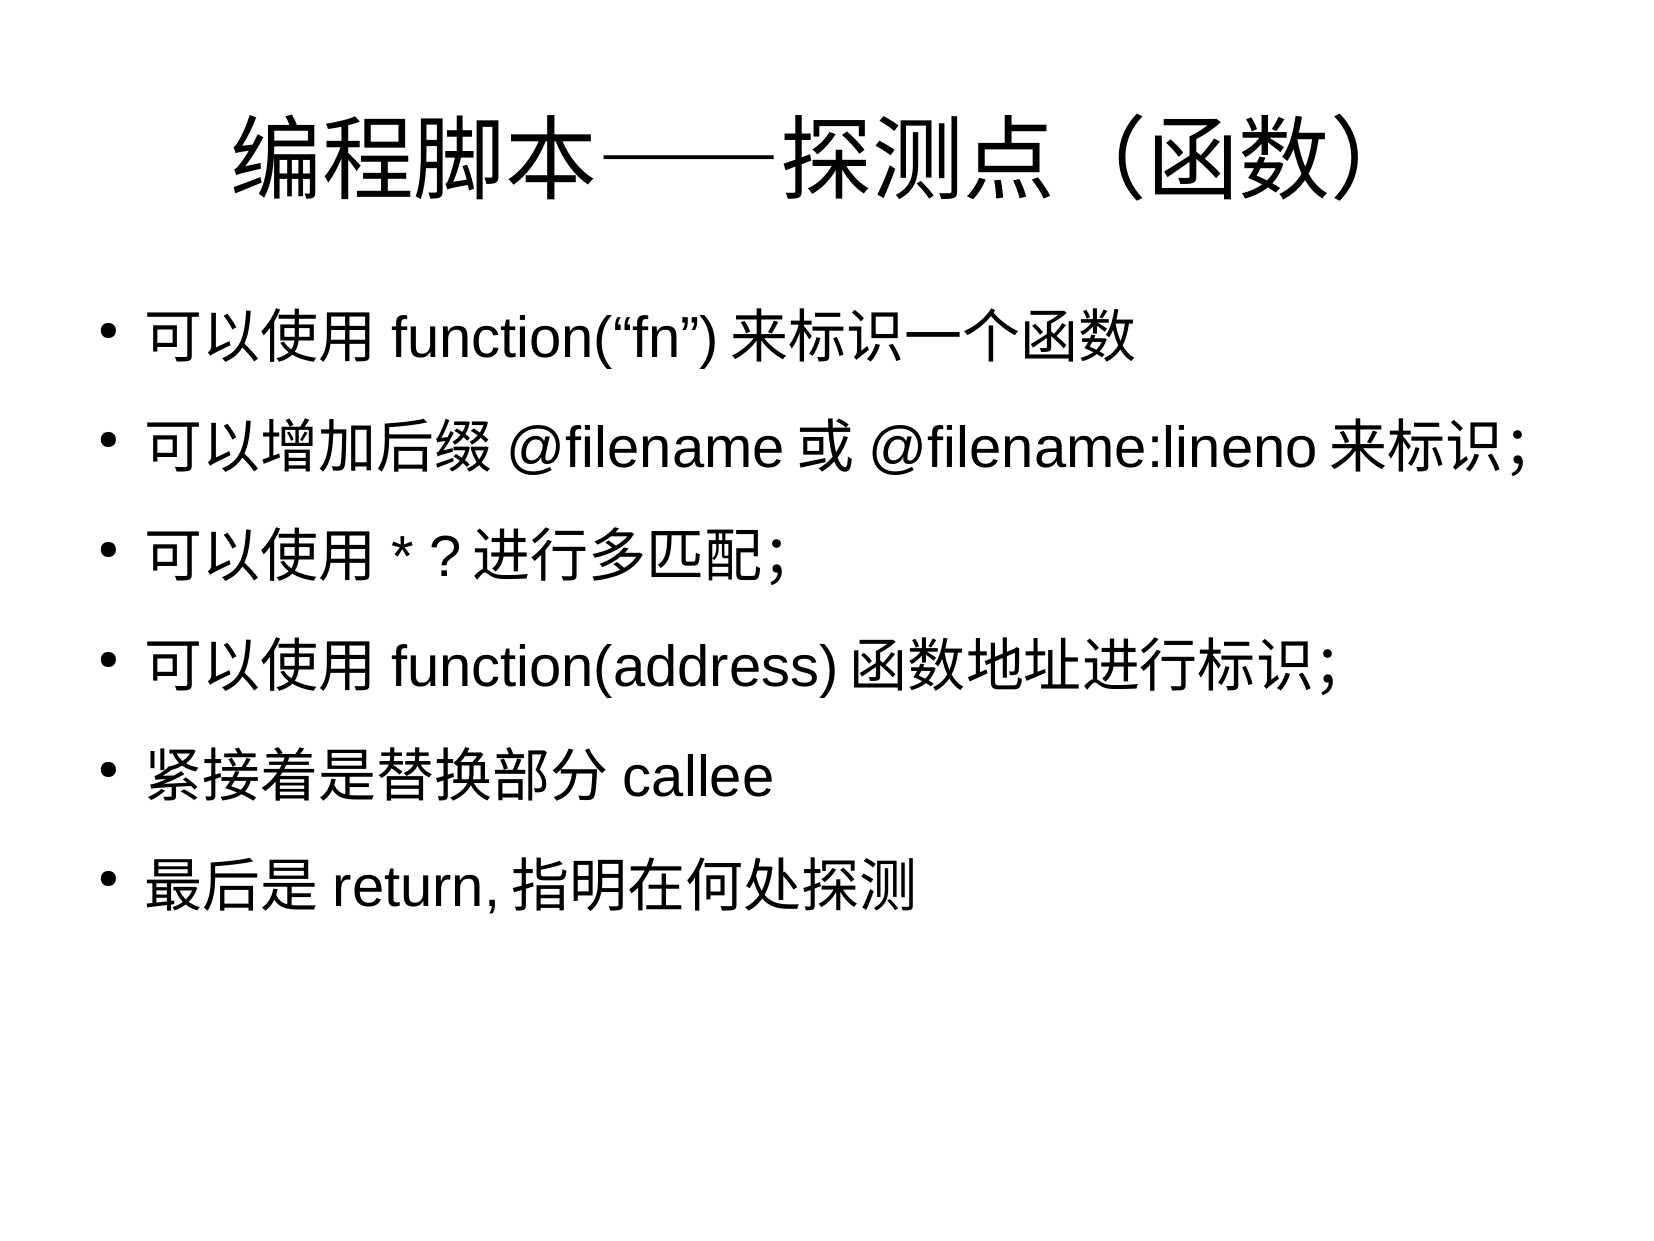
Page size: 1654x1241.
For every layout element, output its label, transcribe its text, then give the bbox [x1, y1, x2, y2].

list 可以使用function(“fn”)来标识一个函数 可以增加后缀@filename或@filename:lineno来标识； 可以使用* ?进行多匹配； 可以使用function(address)函数地址进行标识； 紧接着是替换部分callee 最后是return,指明在何处探测 [82, 290, 1571, 1010]
title 编程脚本——探测点（函数） [82, 49, 1571, 257]
